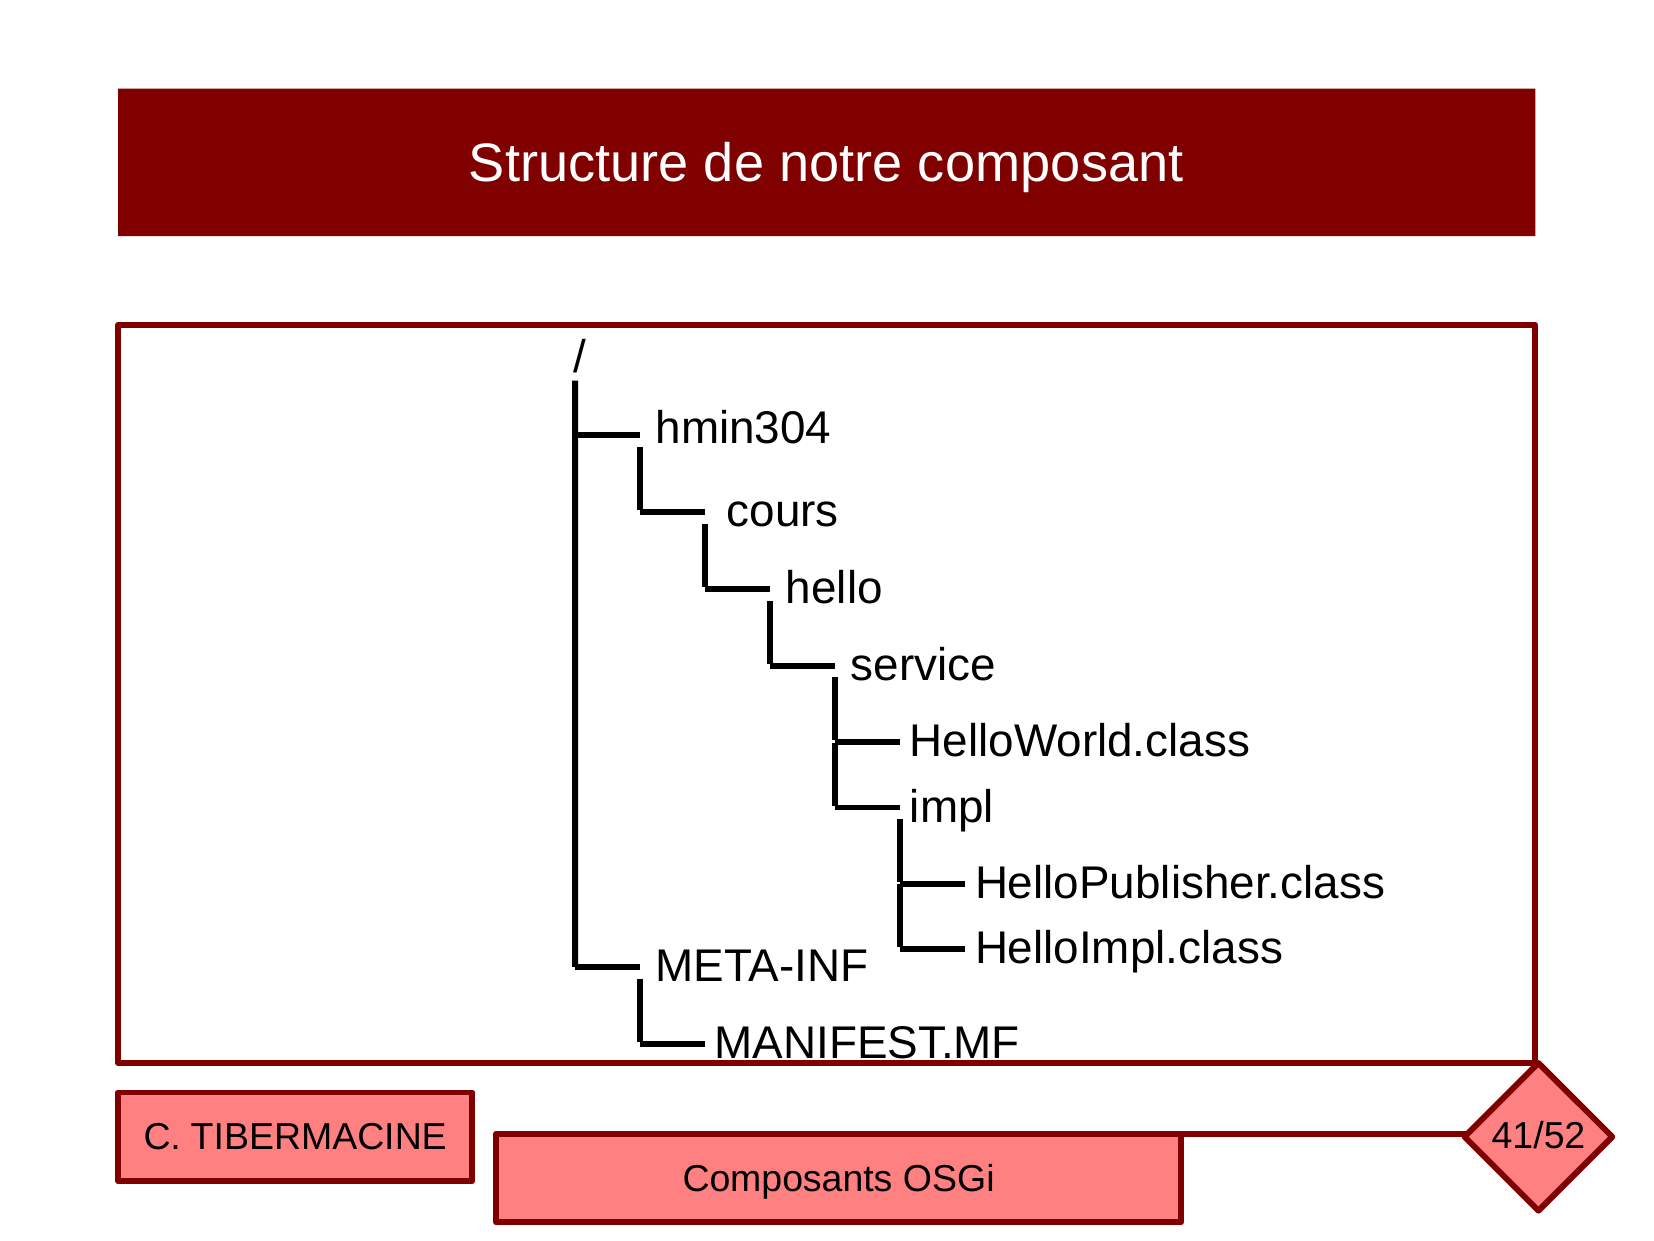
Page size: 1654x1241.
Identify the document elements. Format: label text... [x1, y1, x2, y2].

text_box HelloWorld.class [895, 708, 1266, 775]
text_box Structure de notre composant [118, 88, 1536, 237]
text_box META-INF [641, 932, 884, 999]
text_box Composants OSGi [496, 1133, 1182, 1223]
text_box HelloImpl.class [960, 914, 1299, 981]
text_box [1533, 1206, 1544, 1211]
text_box hmin304 [641, 394, 847, 461]
text_box C. TIBERMACINE [118, 1092, 473, 1182]
text_box MANIFEST.MF [700, 1009, 1035, 1076]
text_box hello [771, 554, 898, 621]
text_box <numéro>/52 [1476, 1106, 1601, 1206]
text_box service [836, 631, 1012, 698]
text_box [1464, 1125, 1476, 1149]
text_box [1601, 1125, 1613, 1149]
text_box [118, 324, 1536, 1063]
text_box cours [712, 477, 854, 544]
text_box / [558, 324, 601, 391]
text_box HelloPublisher.class [960, 849, 1401, 916]
text_box impl [895, 773, 1009, 840]
text_box [1495, 1062, 1582, 1106]
